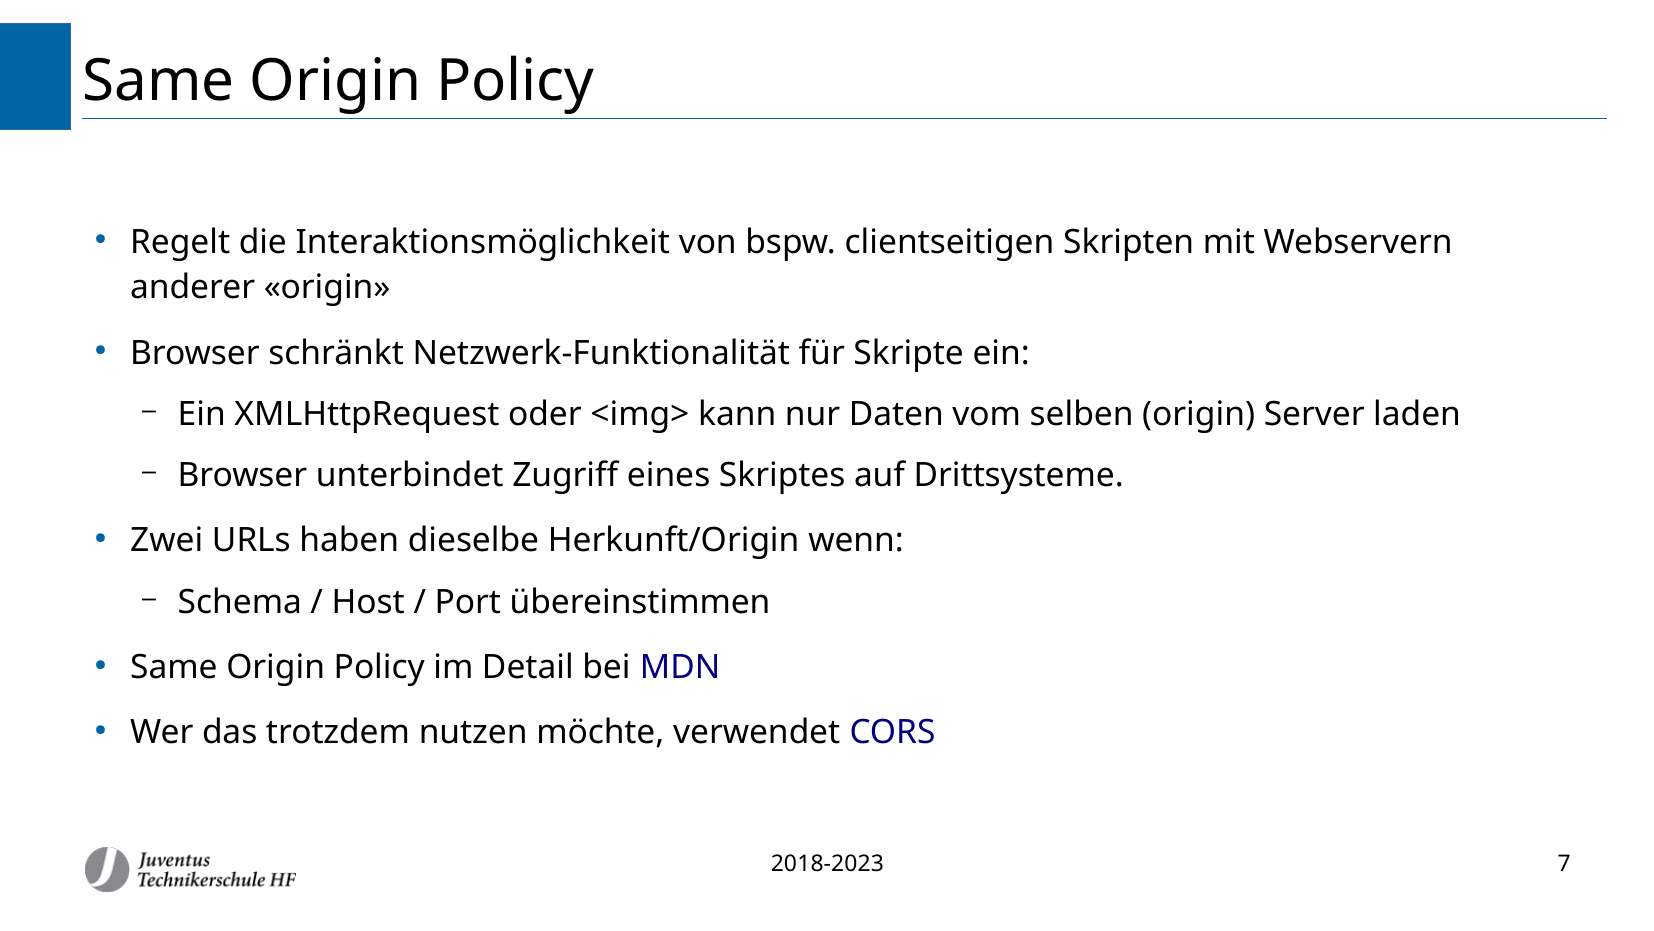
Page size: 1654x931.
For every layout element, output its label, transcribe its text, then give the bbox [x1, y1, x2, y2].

list Regelt die Interaktionsmöglichkeit von bspw. clientseitigen Skripten mit Webservern anderer «origin» Browser schränkt Netzwerk-Funktionalität für Skripte ein: Ein XMLHttpRequest oder <img> kann nur Daten vom selben (origin) Server laden Browser unterbindet Zugriff eines Skriptes auf Drittsysteme. Zwei URLs haben dieselbe Herkunft/Origin wenn: Schema / Host / Port übereinstimmen Same Origin Policy im Detail bei MDN Wer das trotzdem nutzen möchte, verwendet CORS [82, 217, 1571, 758]
picture [85, 847, 296, 892]
title Same Origin Policy [82, 37, 1571, 119]
